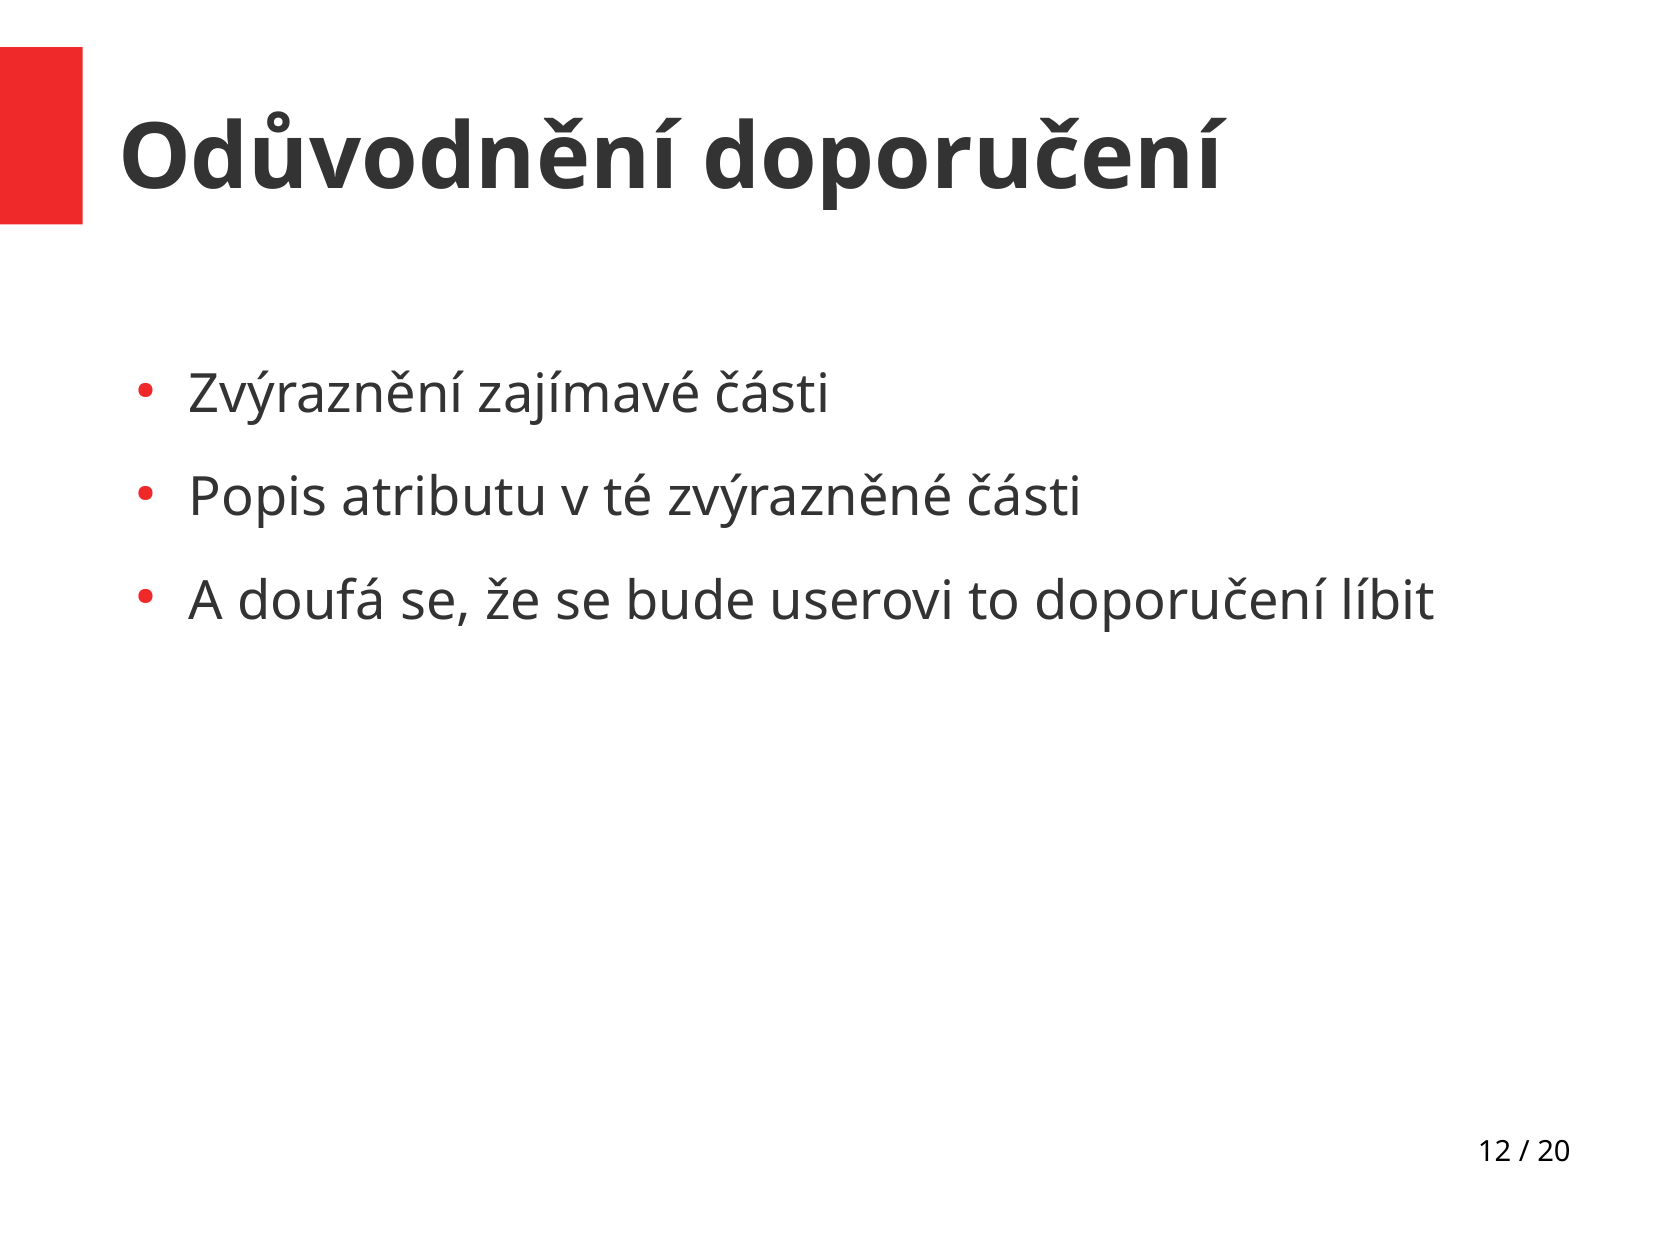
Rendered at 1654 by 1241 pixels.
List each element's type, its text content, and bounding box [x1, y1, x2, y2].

list Zvýraznění zajímavé části Popis atributu v té zvýrazněné části A doufá se, že se bude userovi to doporučení líbit [118, 354, 1536, 1074]
title Odůvodnění doporučení [118, 49, 1571, 257]
